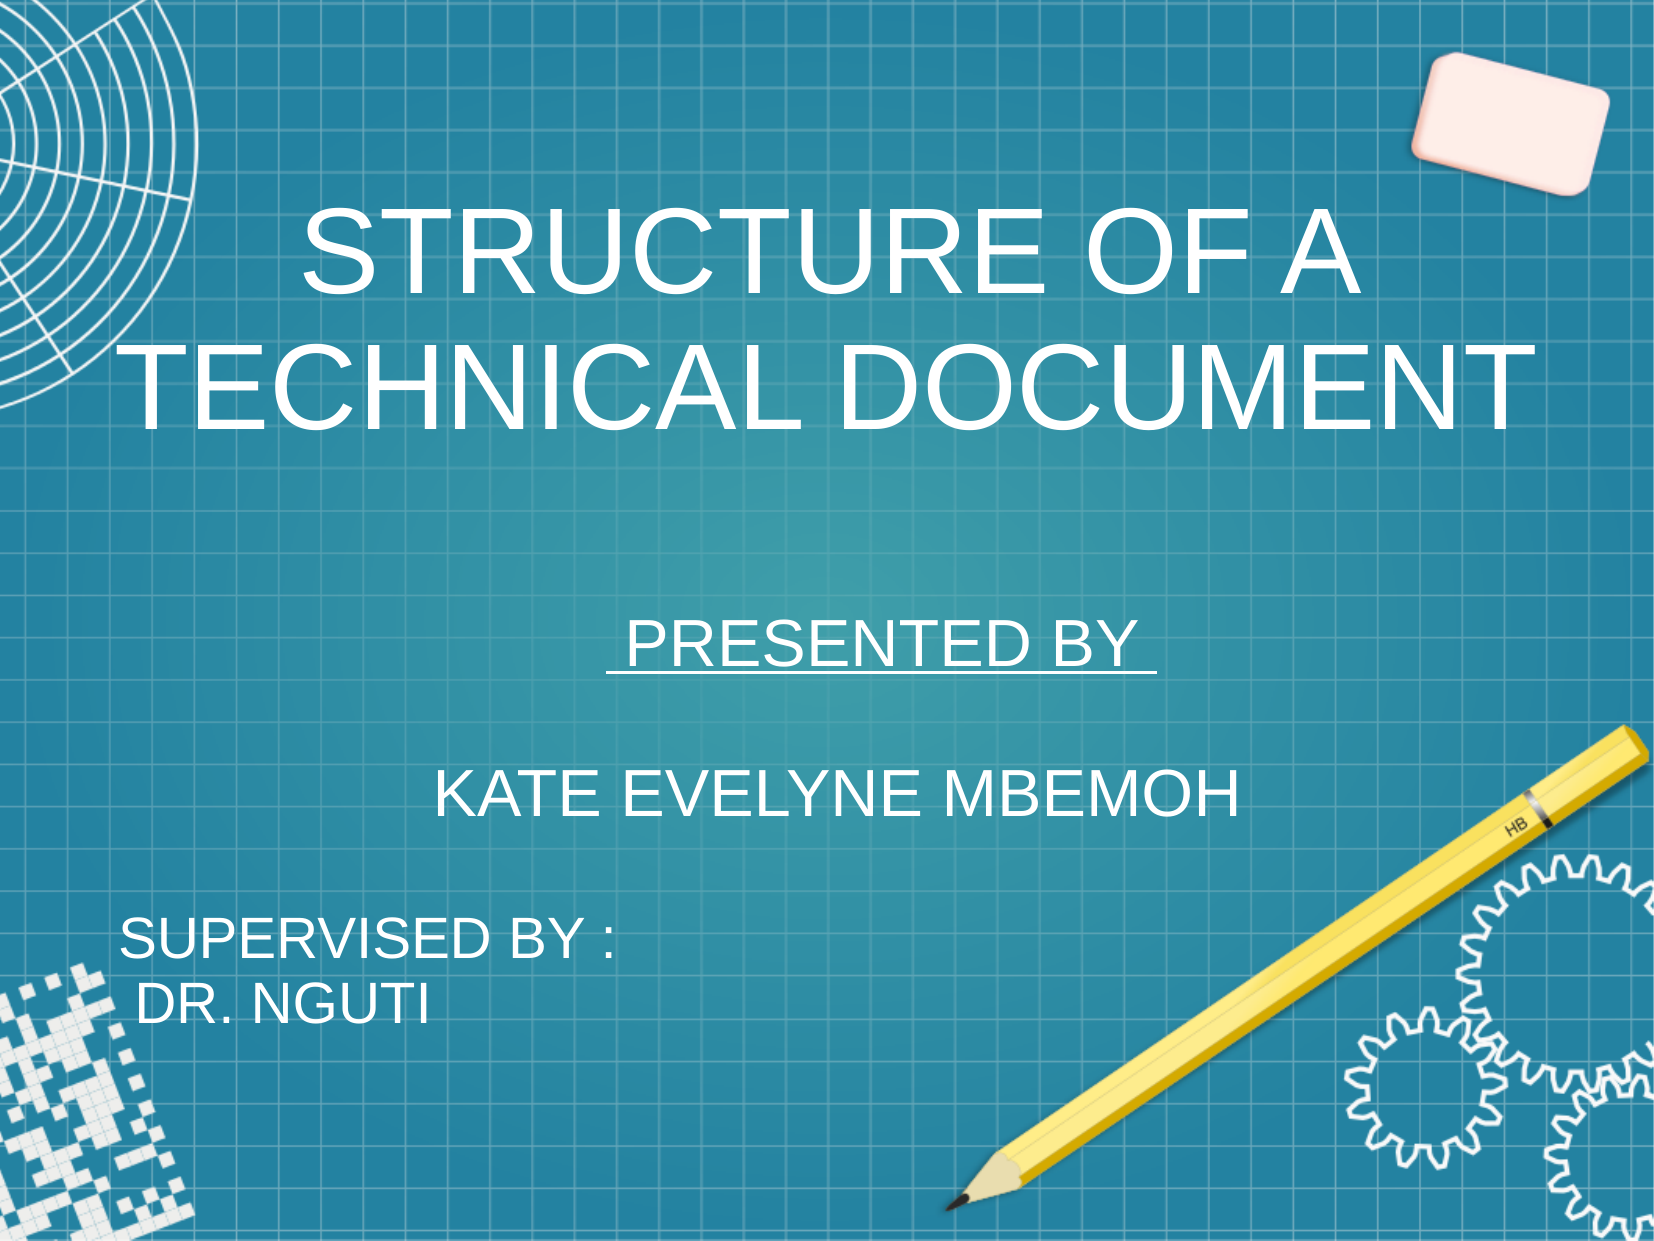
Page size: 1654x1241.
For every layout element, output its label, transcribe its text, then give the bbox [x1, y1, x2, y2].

title STRUCTURE OF A TECHNICAL DOCUMENT [82, 177, 1571, 461]
subtitle PRESENTED BY KATE EVELYNE MBEMOH SUPERVISED BY : DR. NGUTI [82, 519, 1571, 1123]
picture [0, 0, 1654, 1241]
